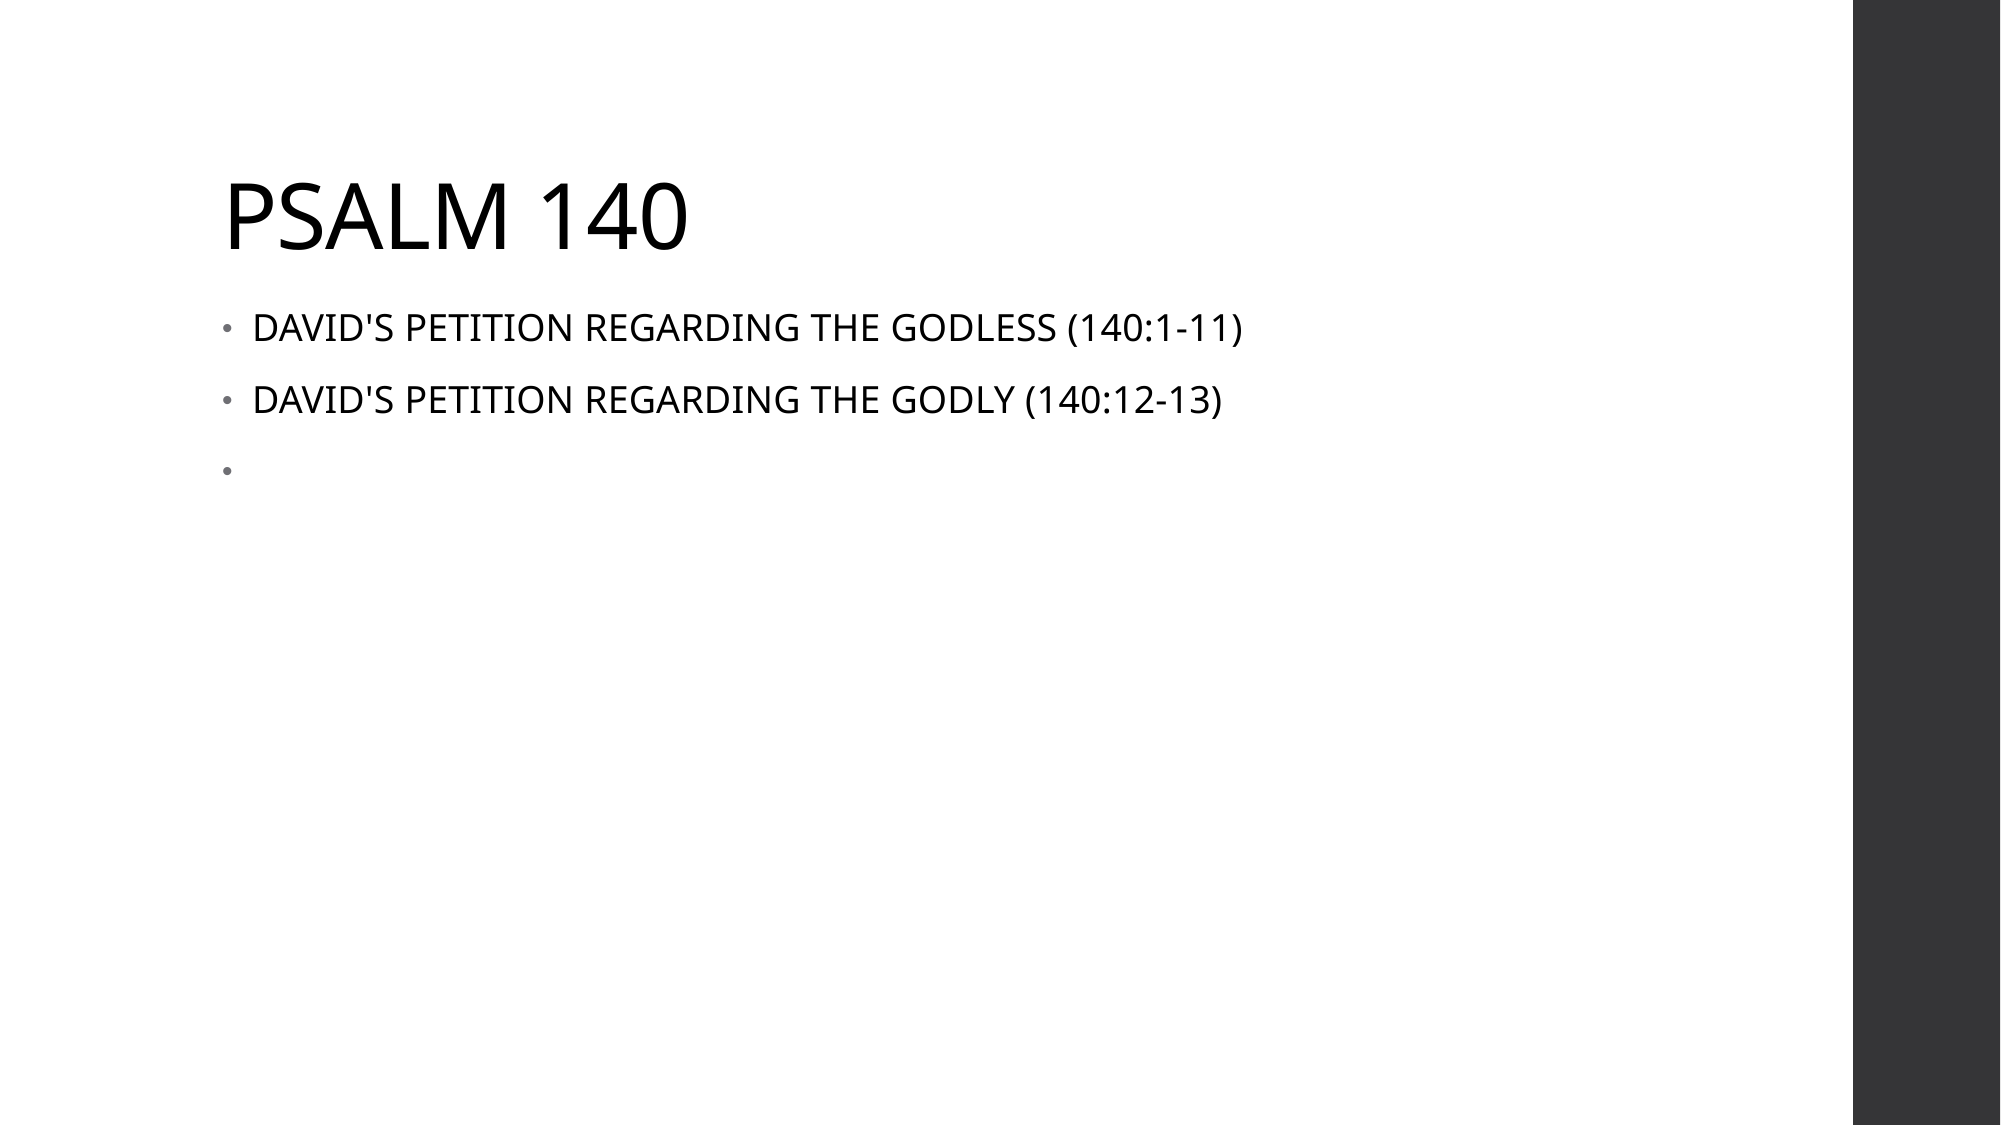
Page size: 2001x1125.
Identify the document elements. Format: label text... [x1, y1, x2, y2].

title PSALM 140 [206, 60, 1797, 278]
list DAVID'S PETITION REGARDING THE GODLESS (140:1-11) DAVID'S PETITION REGARDING THE GODLY (140:12-13) [206, 299, 1617, 1014]
